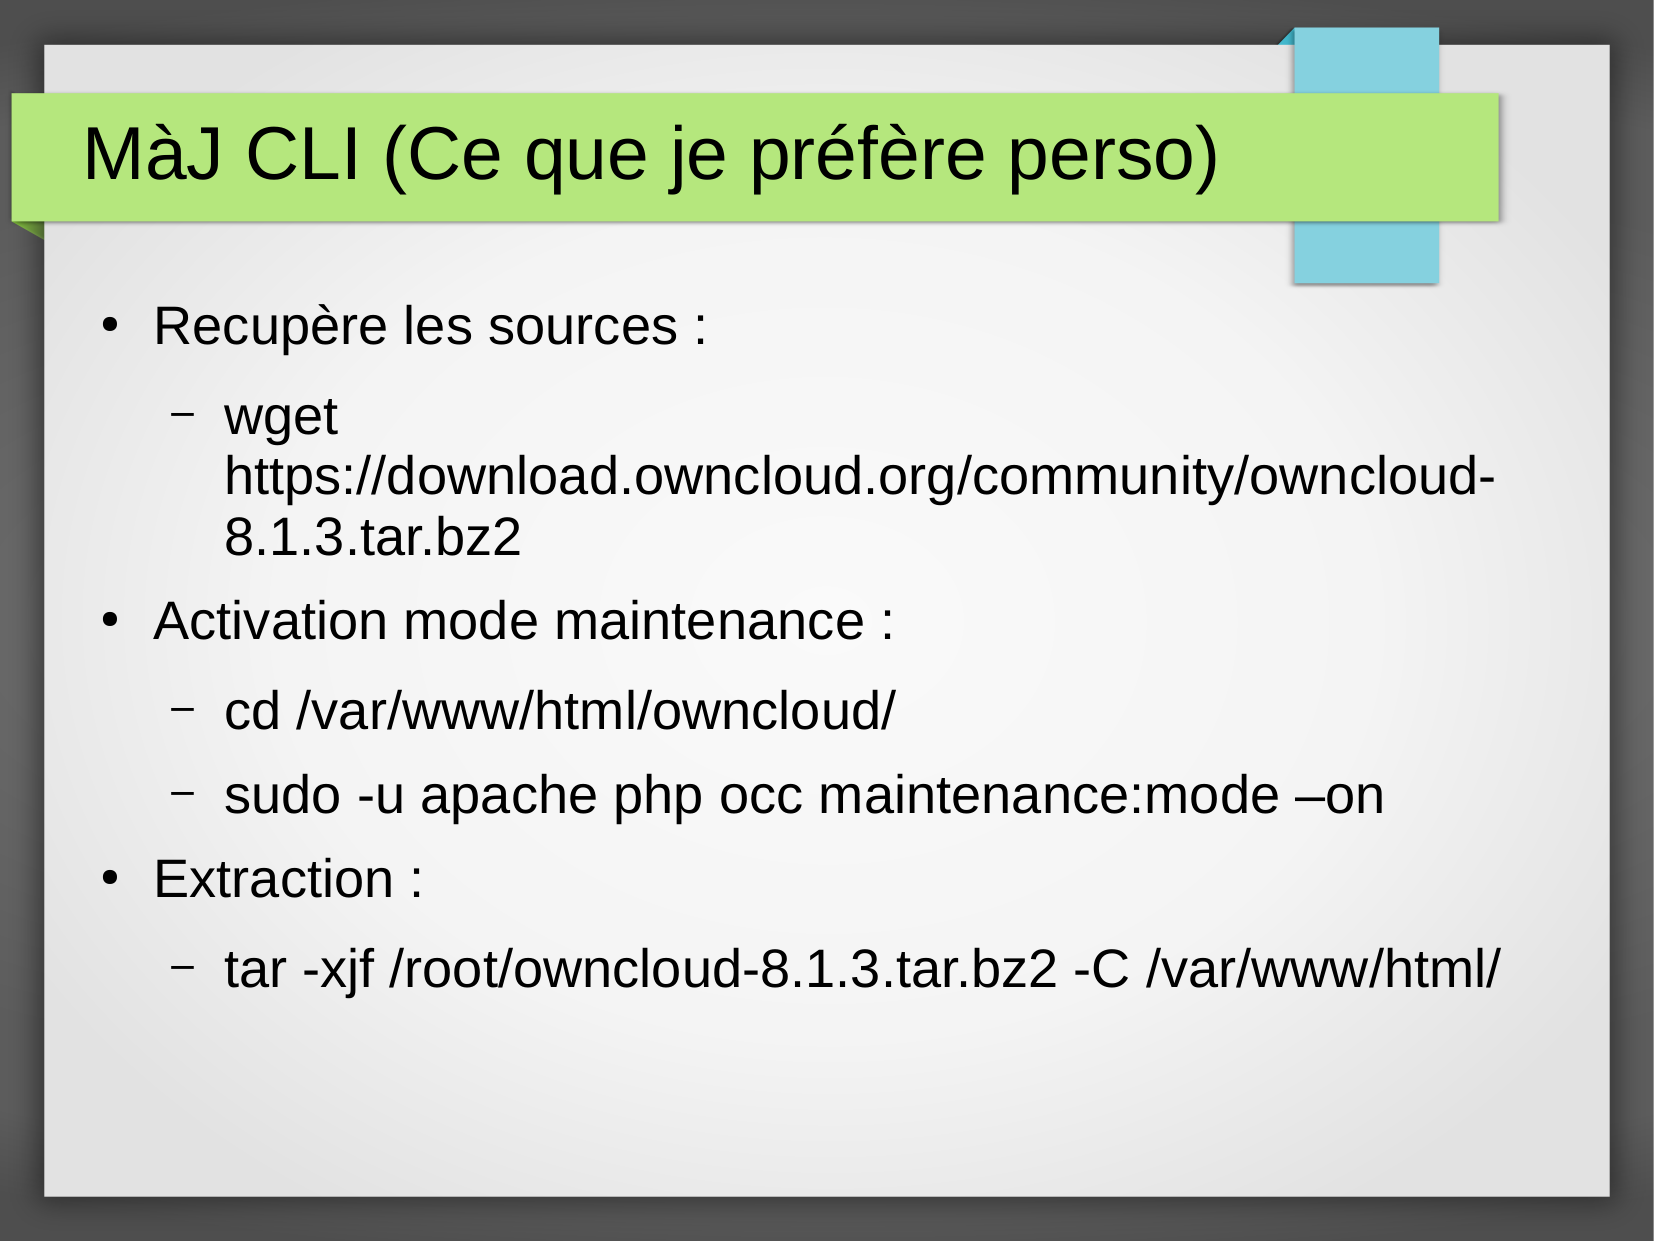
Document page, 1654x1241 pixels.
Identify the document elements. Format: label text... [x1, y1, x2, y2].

picture [0, 0, 1654, 1241]
list Recupère les sources : wget https://download.owncloud.org/community/owncloud-8.1.3.tar.bz2 Activation mode maintenance : cd /var/www/html/owncloud/ sudo -u apache php occ maintenance:mode –on Extraction : tar -xjf /root/owncloud-8.1.3.tar.bz2 -C /var/www/html/ [82, 295, 1571, 1182]
title MàJ CLI (Ce que je préfère perso) [82, 94, 1264, 213]
